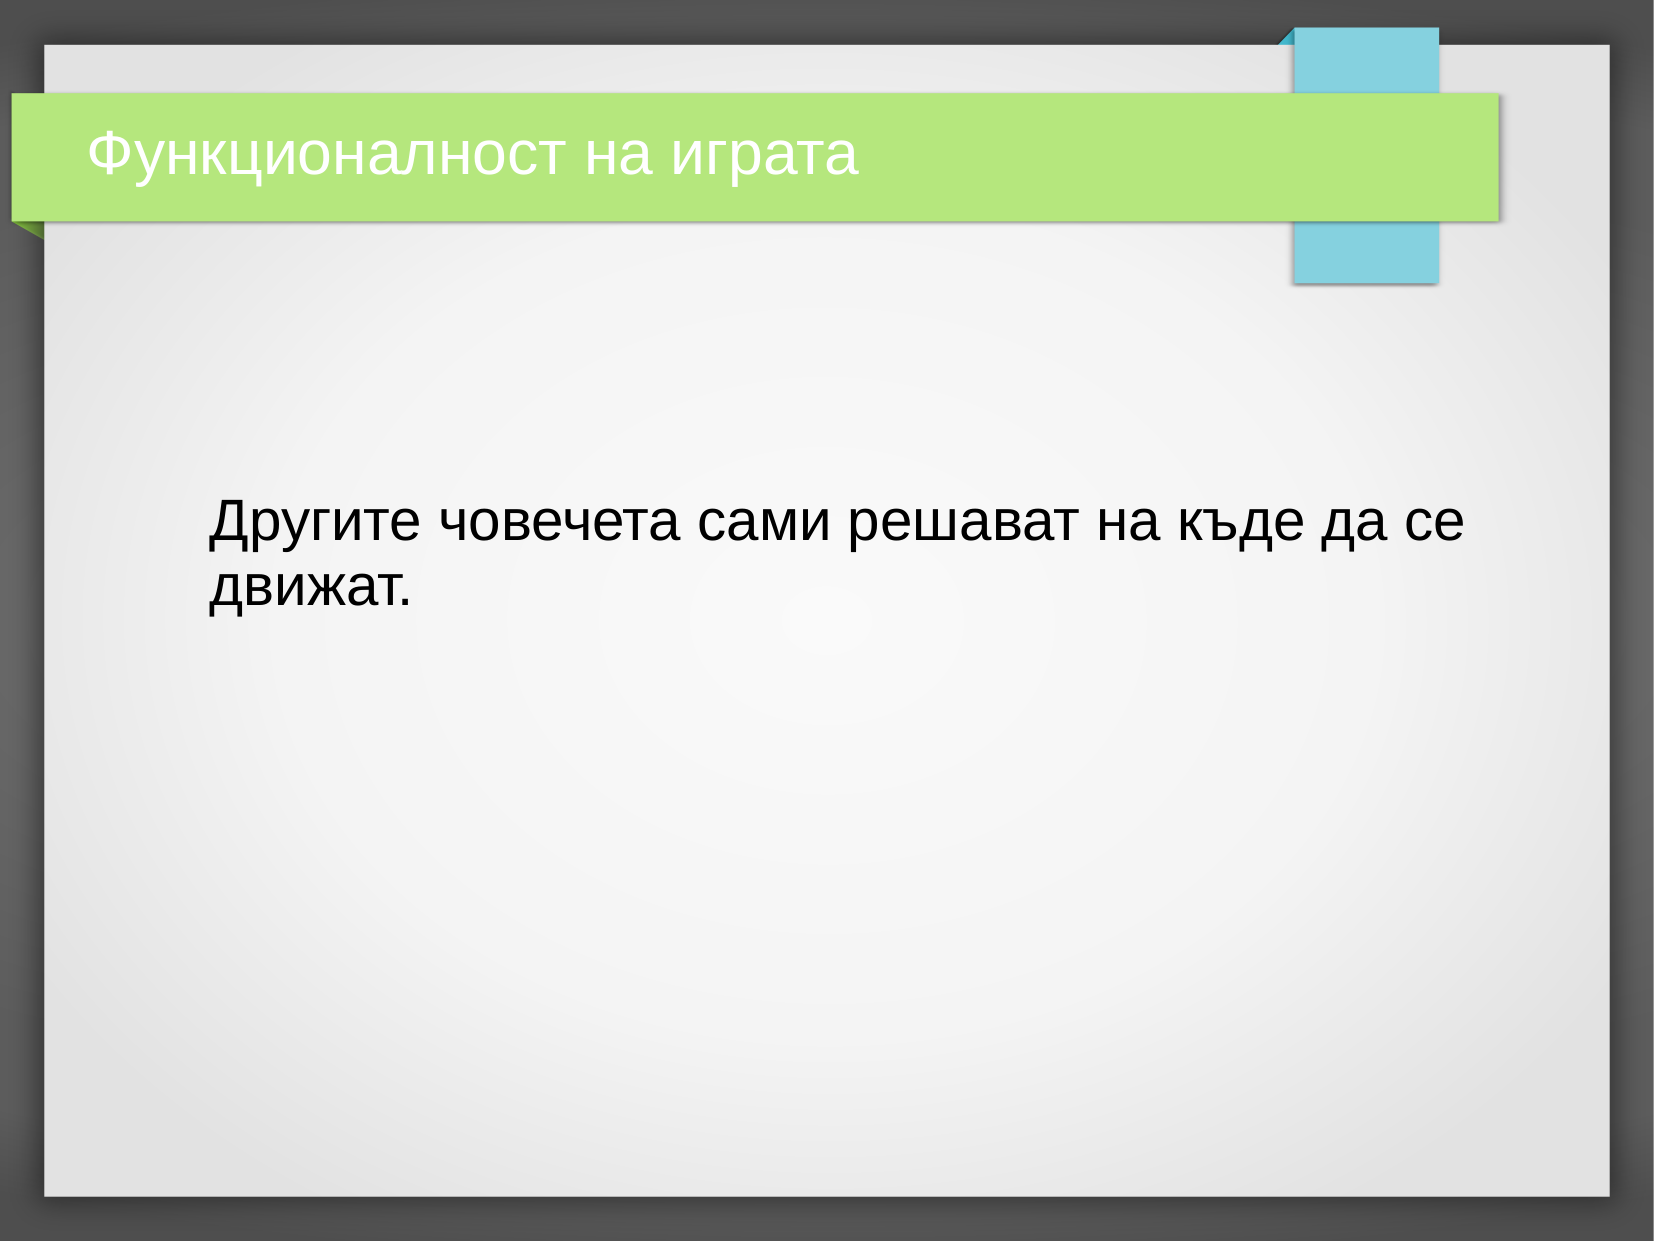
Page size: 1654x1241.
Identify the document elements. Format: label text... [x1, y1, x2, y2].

picture [0, 0, 1654, 1241]
title Функционалност на играта [86, 105, 1576, 271]
text_box Другите човечета сами решават на къде да се движат. [195, 480, 1501, 690]
